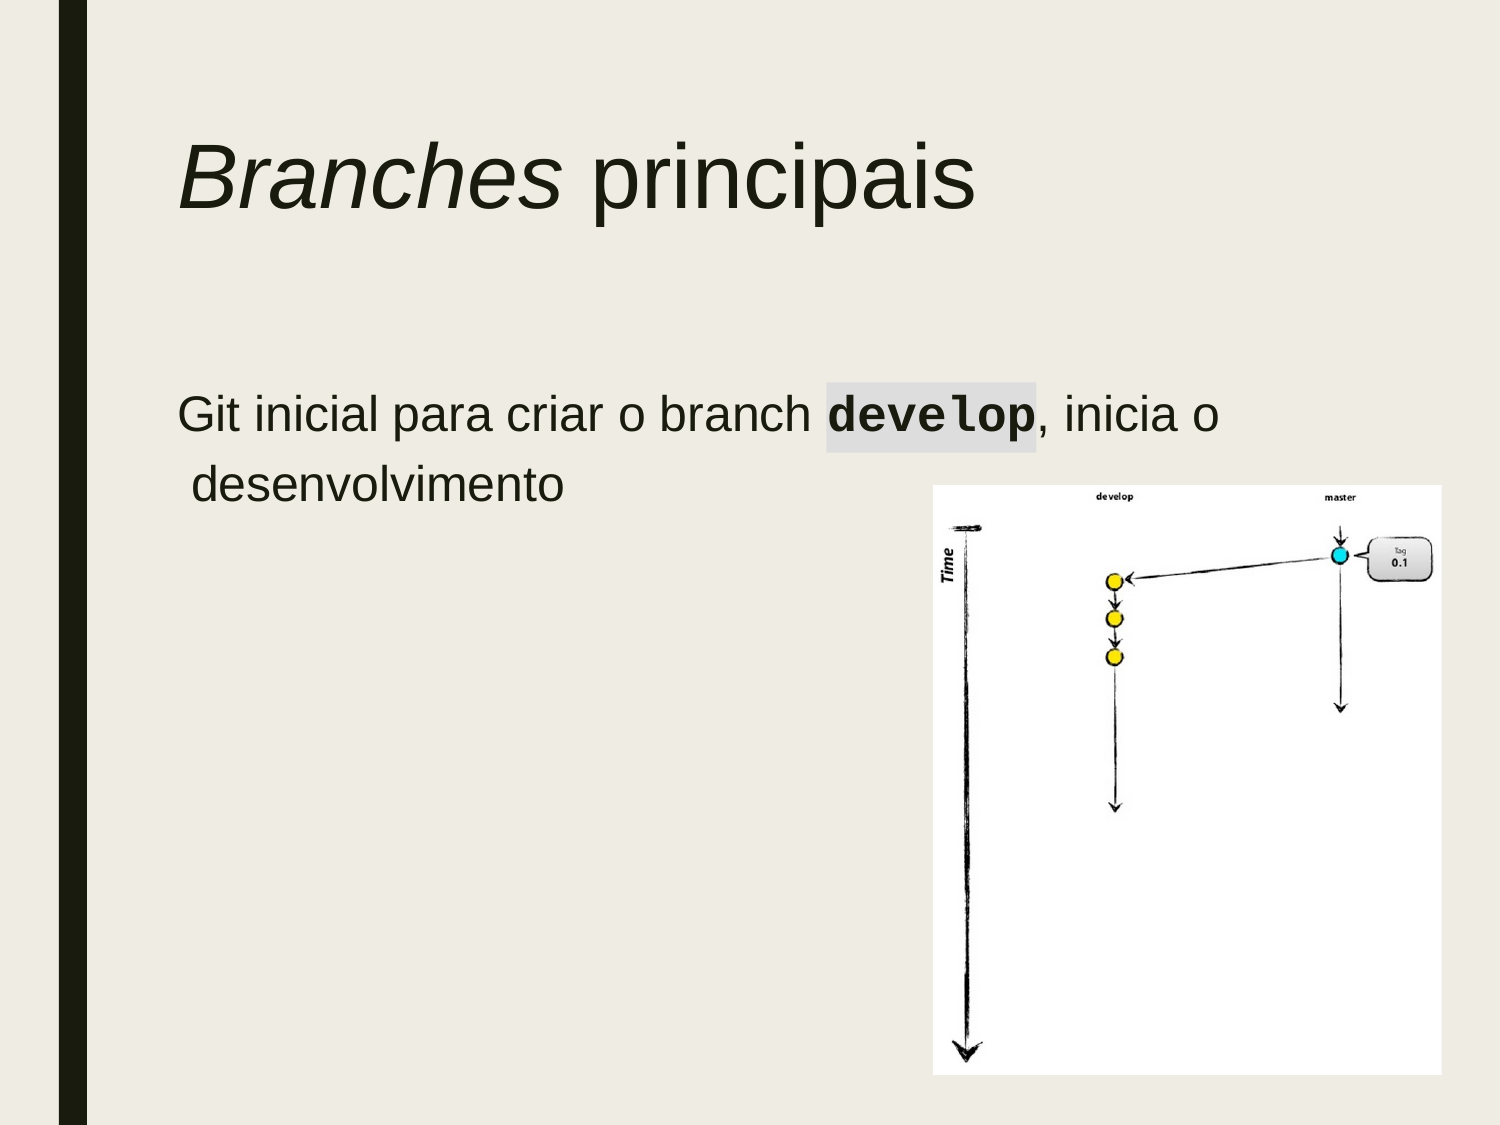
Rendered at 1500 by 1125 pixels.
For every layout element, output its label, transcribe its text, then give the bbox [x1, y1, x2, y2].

text_box Git inicial para criar o branch develop, inicia o desenvolvimento [174, 368, 1223, 512]
title Branches principais [174, 114, 980, 305]
text_box [0, 485, 1500, 1125]
